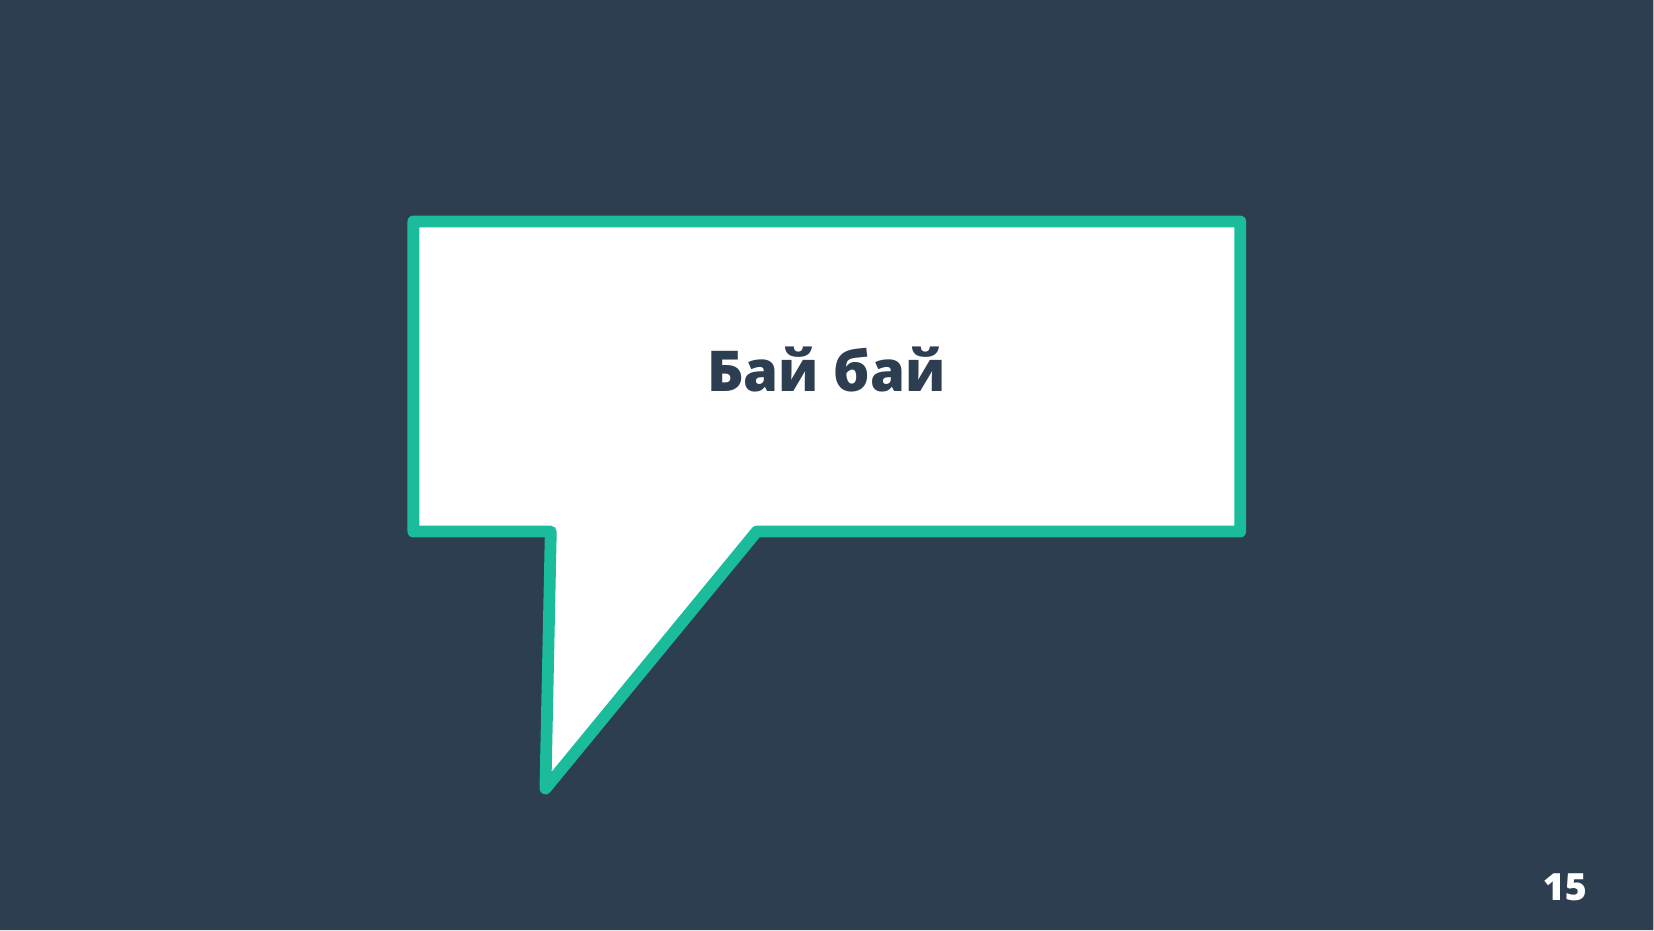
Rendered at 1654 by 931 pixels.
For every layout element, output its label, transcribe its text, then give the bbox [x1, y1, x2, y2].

title Бай бай [442, 236, 1211, 502]
